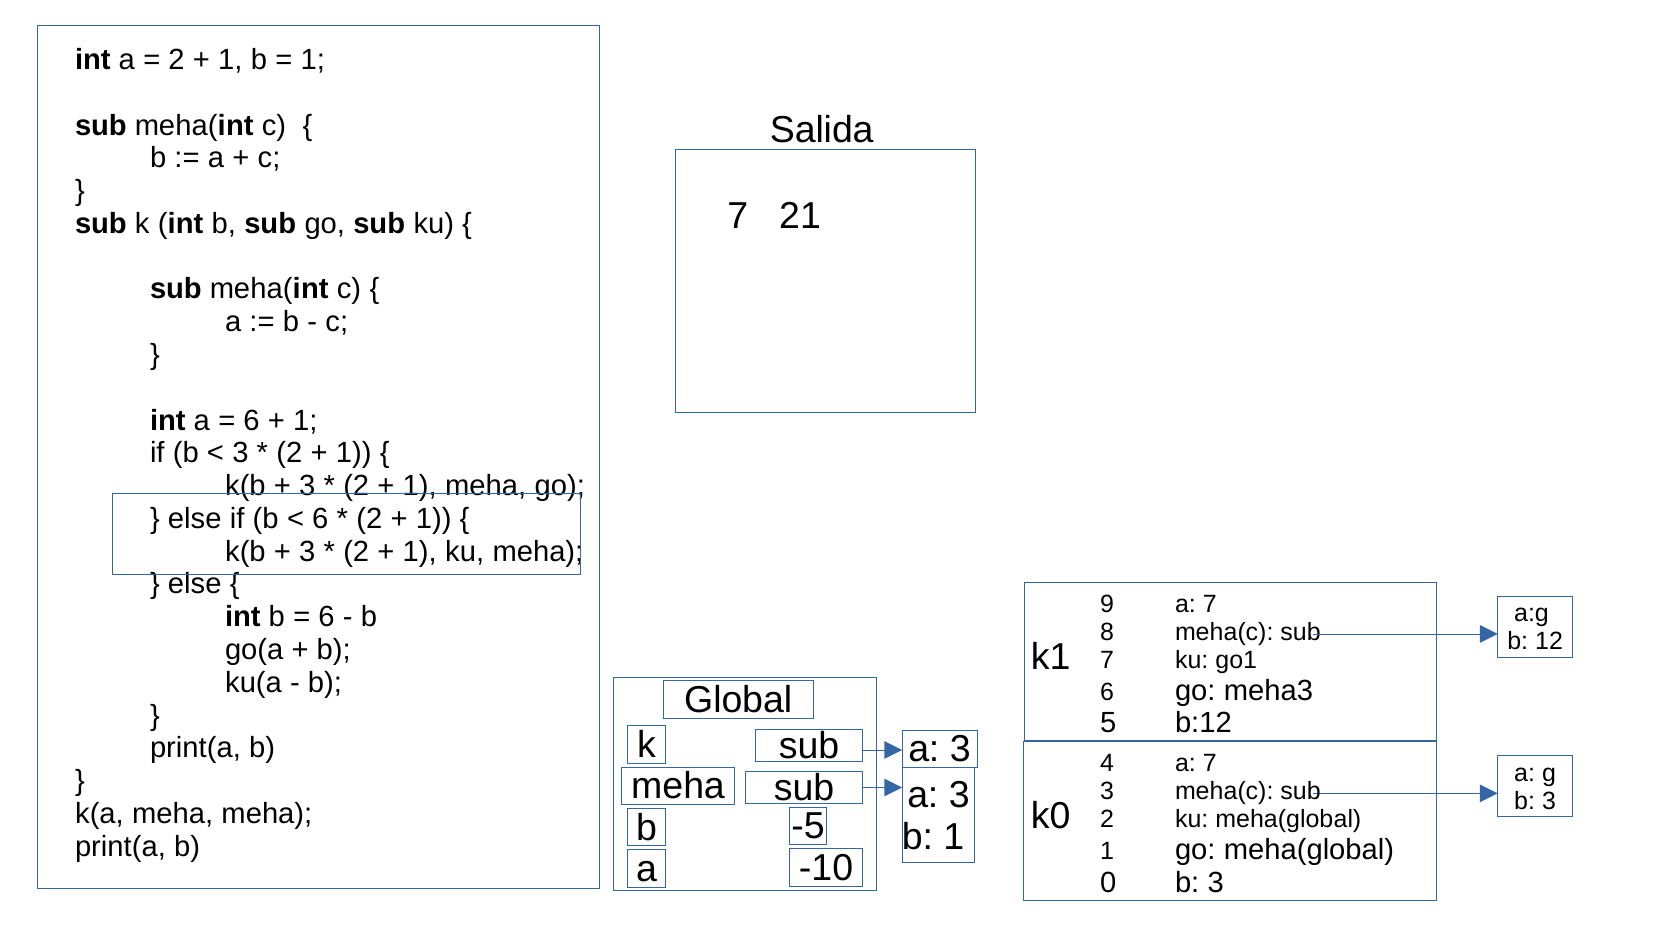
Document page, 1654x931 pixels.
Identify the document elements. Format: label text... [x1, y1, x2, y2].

text_box -10 [789, 848, 863, 887]
text_box Salida [755, 100, 889, 158]
text_box 9 a: 7 8 meha(c): sub 7 ku: go1 6 go: meha3 5 b:12 [1085, 582, 1409, 741]
text_box a:g b: 12 [1497, 596, 1573, 658]
text_box meha [621, 767, 735, 805]
text_box a: 3 b: 1 [902, 767, 975, 863]
text_box sub [755, 729, 863, 762]
subtitle int a = 2 + 1, b = 1; sub meha(int c) { b := a + c; } sub k (int b, sub go, sub ku) { sub meha(int c) { a := b - c; } int a = 6 + 1; if (b < 3 * (2 + 1)) { k(b + 3 * (2 + 1), meha, go); } else if (b < 6 * (2 + 1)) { k(b + 3 * (2 + 1), ku, meha); } else { int b = 6 - b go(a + b); ku(a - b); } print(a, b) } k(a, meha, meha); print(a, b) [75, 43, 638, 863]
text_box k0 [1015, 787, 1085, 845]
text_box k [627, 725, 666, 764]
text_box sub [745, 771, 863, 804]
text_box 4 a: 7 3 meha(c): sub 2 ku: meha(global) 1 go: meha(global) 0 b: 3 [1085, 741, 1437, 916]
text_box a: g b: 3 [1497, 755, 1573, 817]
text_box Global [663, 680, 814, 719]
text_box a [627, 849, 666, 888]
text_box 7 21 [712, 187, 836, 287]
text_box -5 [789, 807, 827, 845]
text_box b [627, 808, 666, 846]
text_box a: 3 [902, 730, 978, 768]
text_box k1 [1016, 628, 1086, 685]
